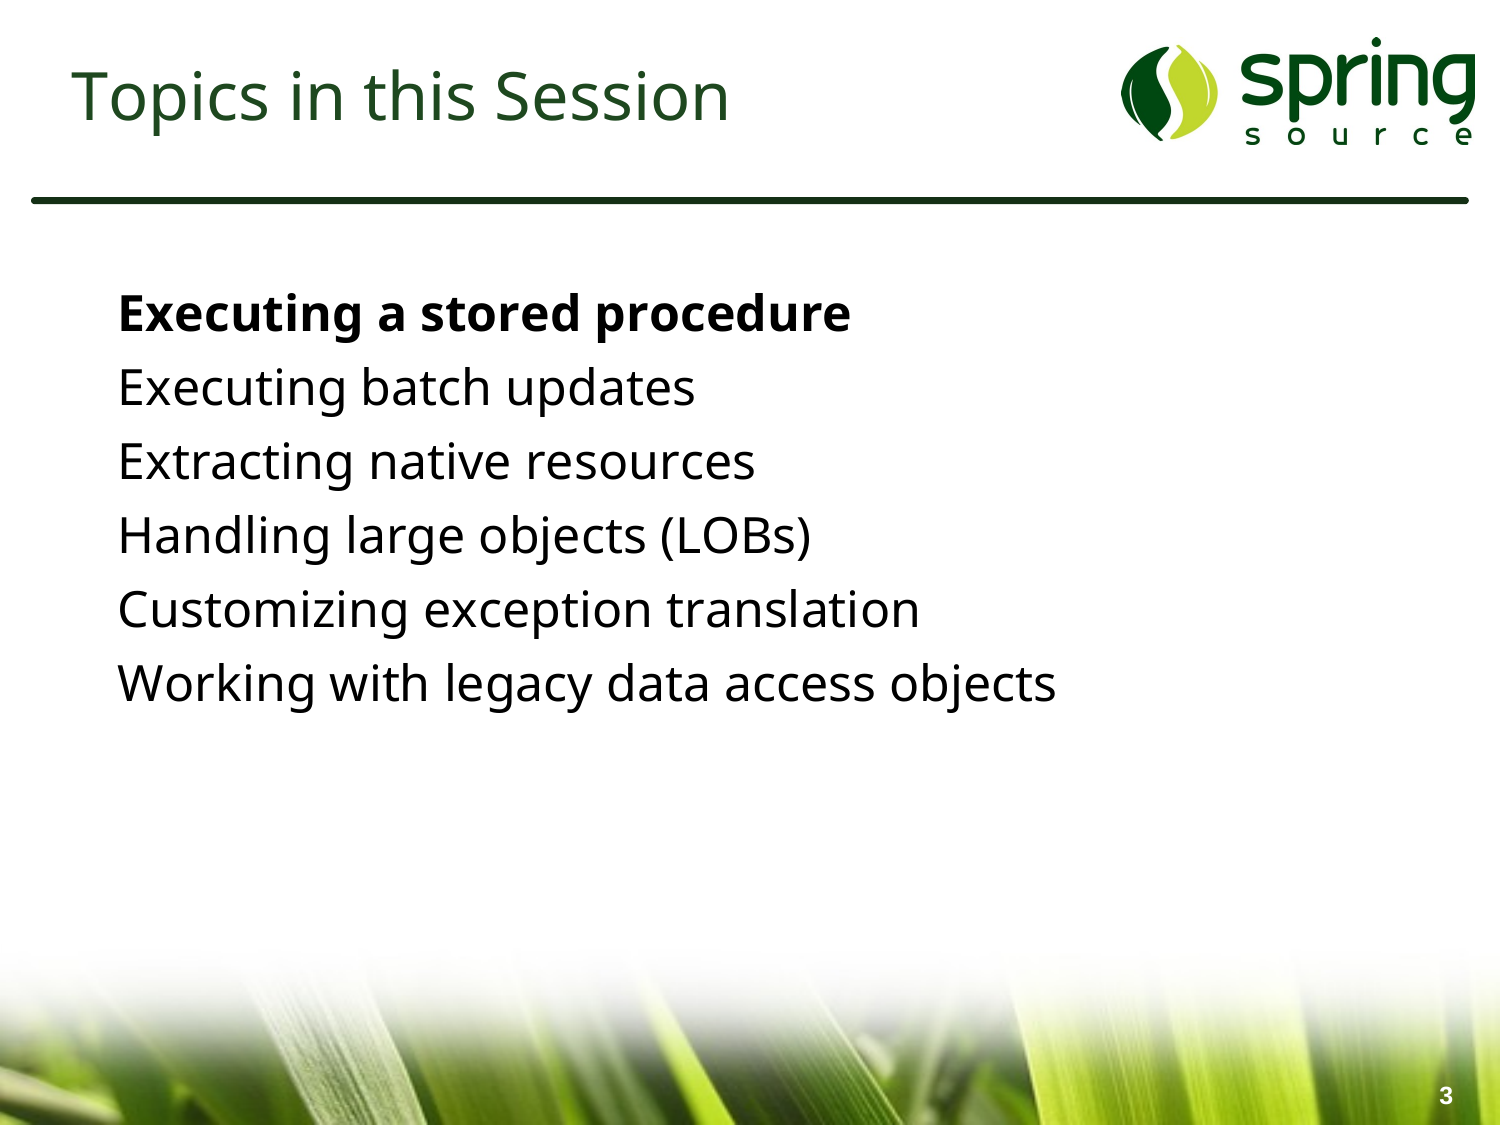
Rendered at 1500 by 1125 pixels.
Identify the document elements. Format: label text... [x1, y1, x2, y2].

picture [0, 944, 1500, 1125]
list Executing a stored procedure Executing batch updates Extracting native resources Handling large objects (LOBs) Customizing exception translation Working with legacy data access objects [103, 275, 1394, 938]
picture [1121, 37, 1475, 145]
title Topics in this Session [56, 13, 1089, 176]
